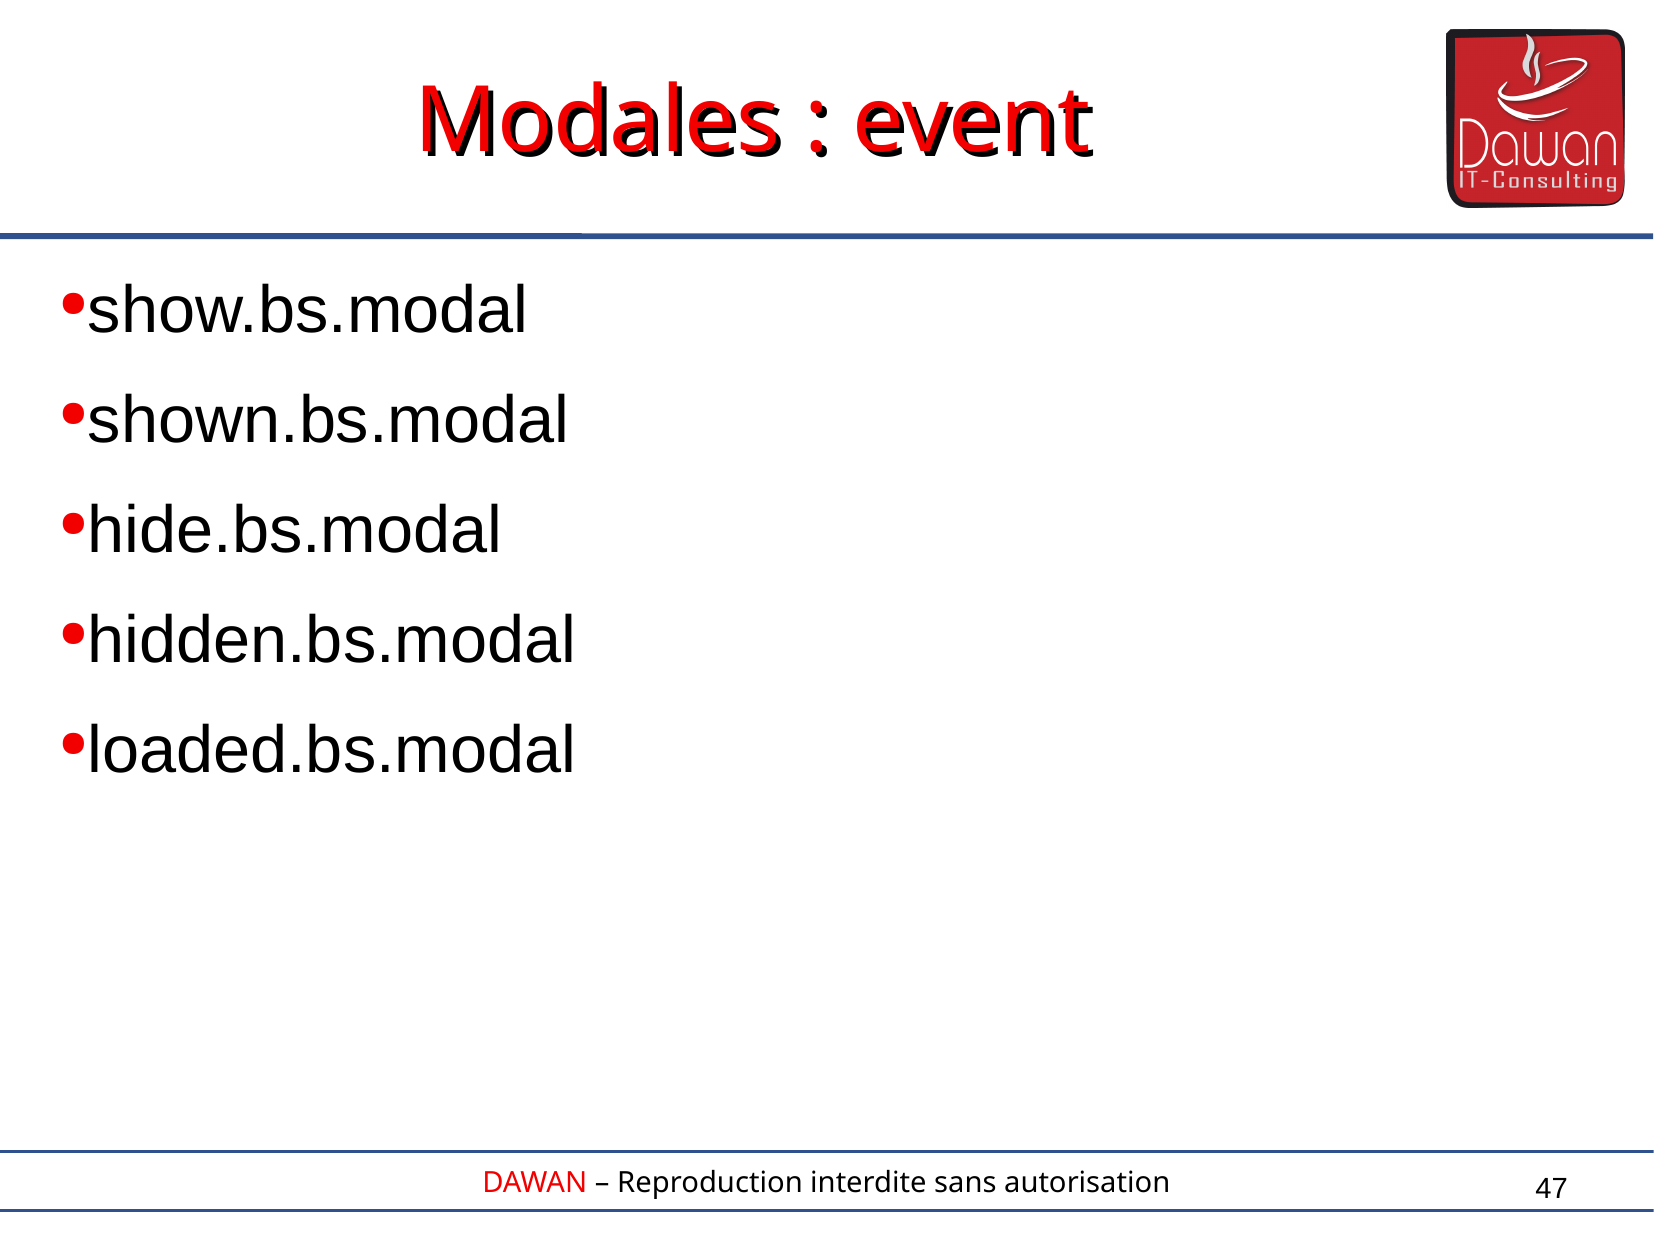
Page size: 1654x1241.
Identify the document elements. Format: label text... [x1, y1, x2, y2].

title Modales : event [59, 24, 1447, 206]
list show.bs.modal shown.bs.modal hide.bs.modal hidden.bs.modal loaded.bs.modal [59, 265, 1595, 1094]
text_box [1535, 1169, 1595, 1234]
